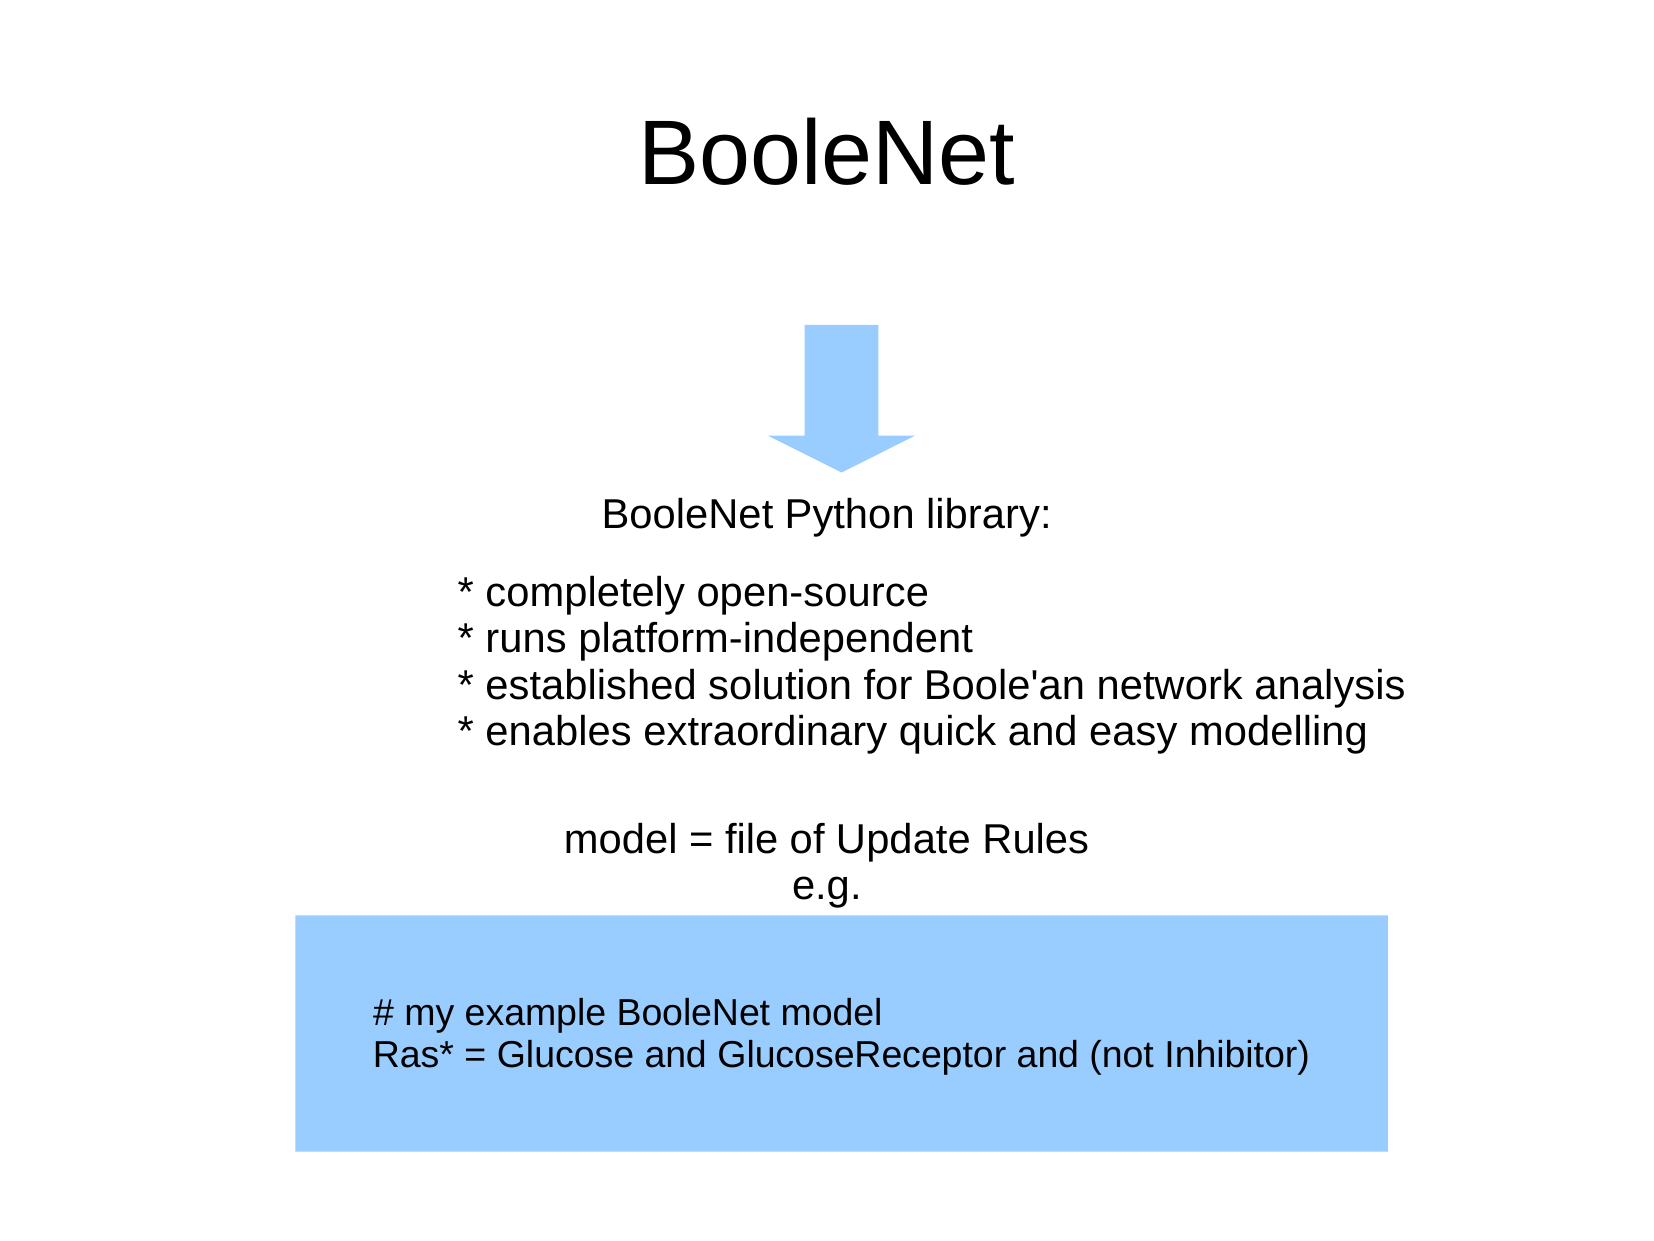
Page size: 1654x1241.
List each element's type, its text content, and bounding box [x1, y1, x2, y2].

text_box [767, 324, 916, 473]
text_box # my example BooleNet model Ras* = Glucose and GlucoseReceptor and (not Inhibitor) [295, 915, 1388, 1152]
title BooleNet [82, 56, 1571, 250]
text_box * completely open-source * runs platform-independent * established solution for Boole'an network analysis * enables extraordinary quick and easy modelling [442, 561, 1447, 762]
subtitle BooleNet Python library: model = file of Update Rules e.g. [82, 297, 1571, 1102]
